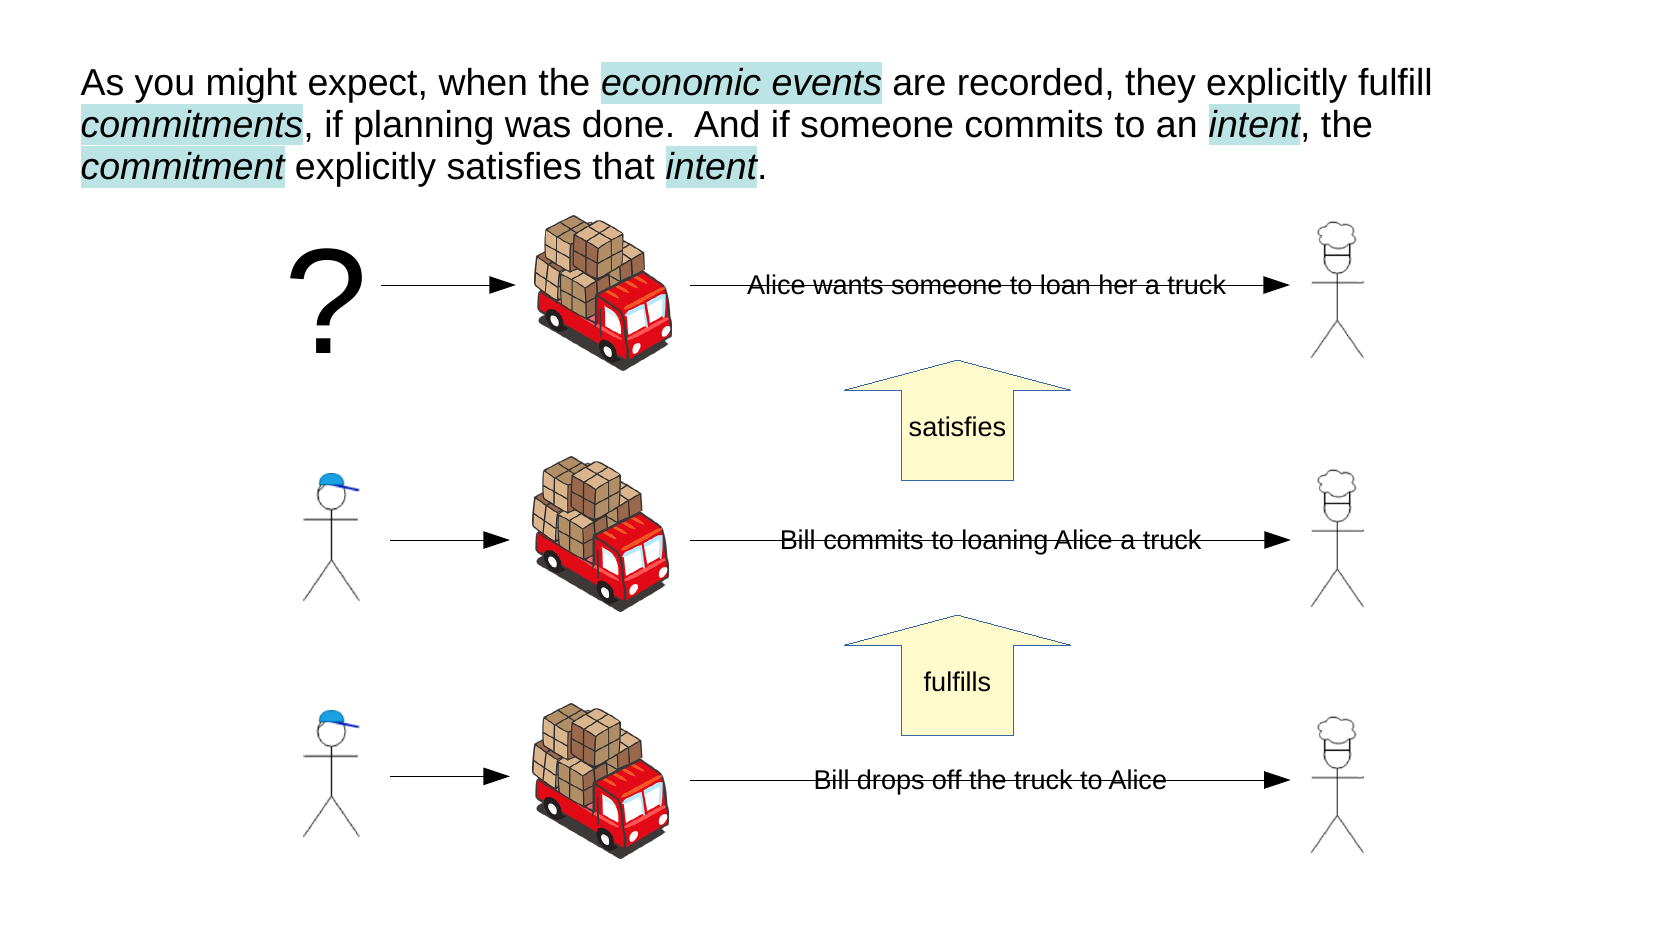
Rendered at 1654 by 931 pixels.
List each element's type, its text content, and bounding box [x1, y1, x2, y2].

picture [1290, 215, 1385, 361]
picture [534, 215, 672, 371]
picture [532, 456, 669, 612]
picture [532, 703, 669, 859]
picture [300, 701, 380, 841]
text_box ? [270, 210, 376, 393]
text_box As you might expect, when the economic events are recorded, they explicitly fulfill commitments, if planning was done. And if someone commits to an intent, the commitment explicitly satisfies that intent. [65, 54, 1566, 196]
picture [300, 464, 380, 604]
picture [1290, 710, 1385, 856]
picture [1290, 463, 1385, 609]
text_box fulfills [844, 615, 1071, 736]
text_box satisfies [844, 360, 1071, 481]
